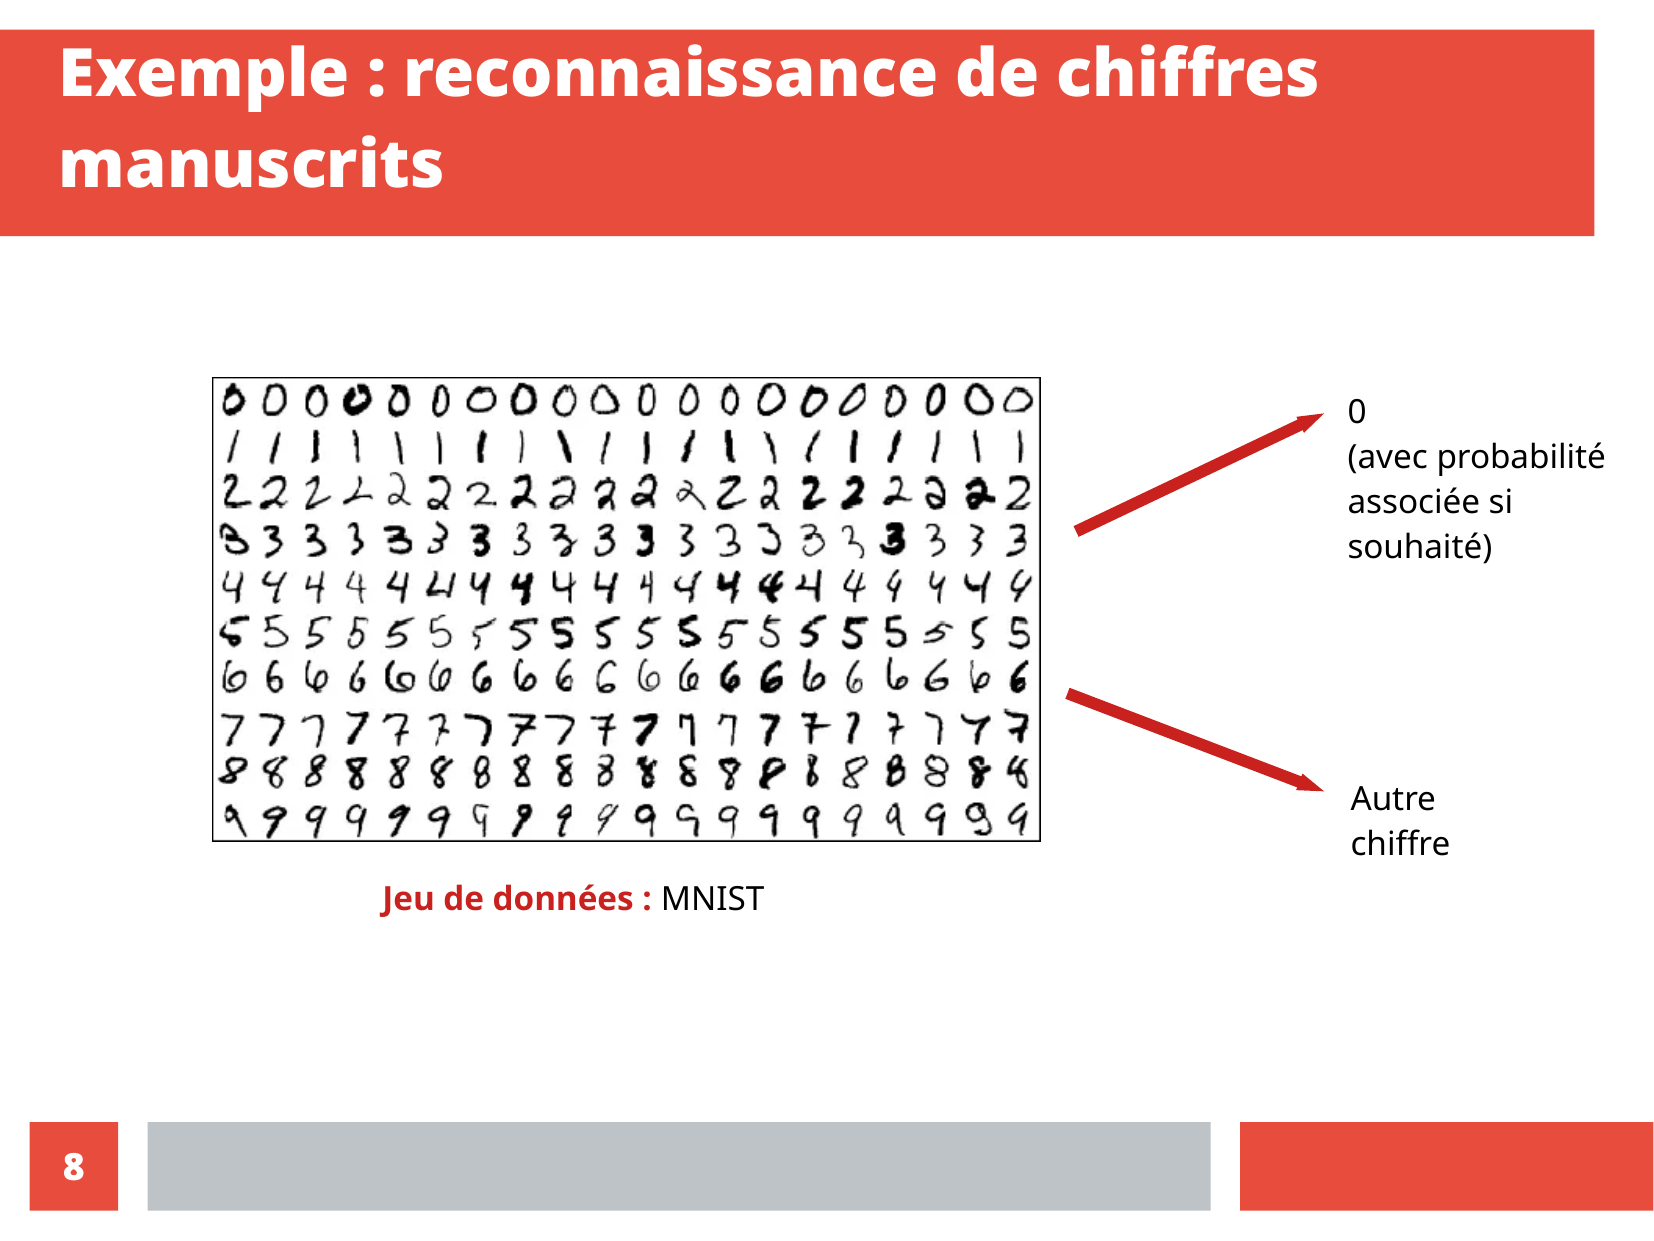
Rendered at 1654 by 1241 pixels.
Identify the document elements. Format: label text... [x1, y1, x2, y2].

picture [212, 377, 1041, 842]
text_box Jeu de données : MNIST [367, 867, 1195, 922]
text_box 0 (avec probabilité associée si souhaité) [1332, 380, 1654, 550]
text_box Autre chiffre [1335, 767, 1471, 860]
title Exemple : reconnaissance de chiffres manuscrits [59, 59, 1595, 207]
